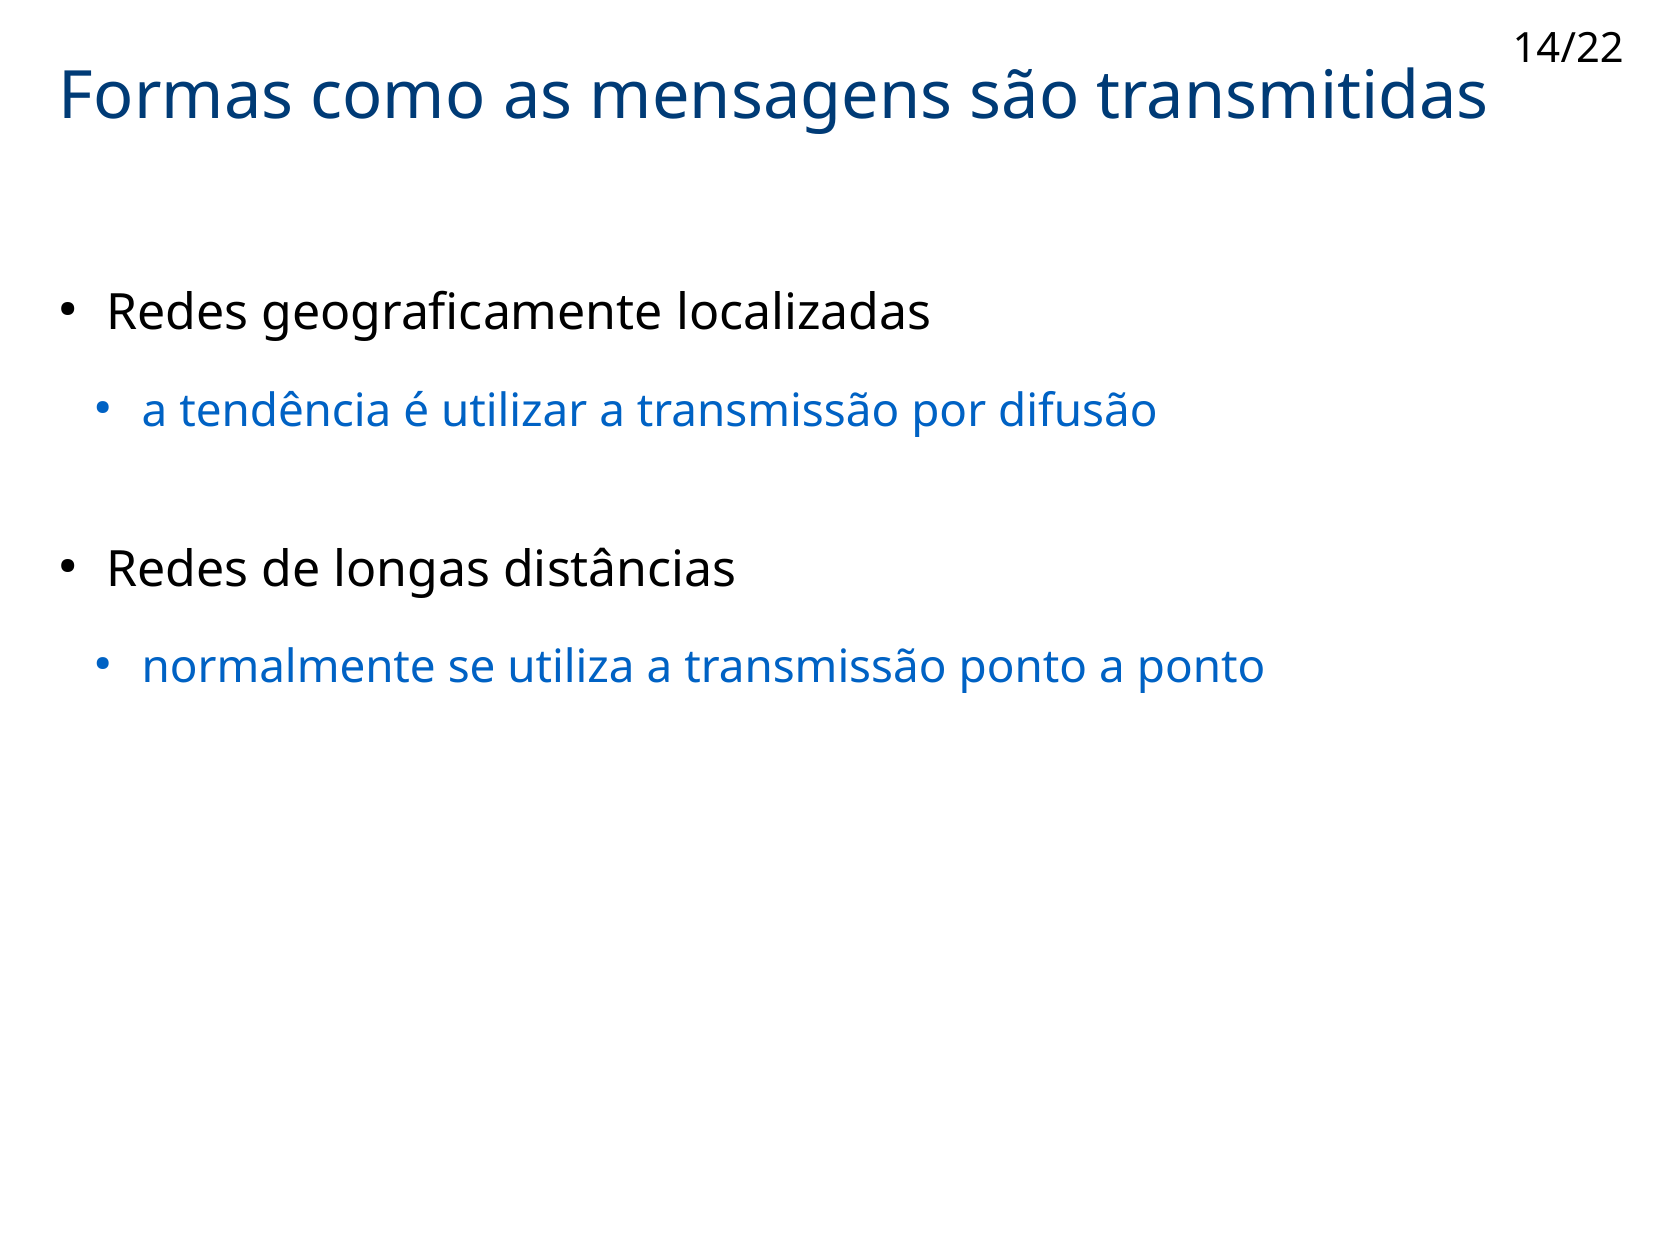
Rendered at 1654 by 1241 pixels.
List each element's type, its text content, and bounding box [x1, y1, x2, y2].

title Formas como as mensagens são transmitidas [59, 47, 1625, 166]
list Redes geograficamente localizadas a tendência é utilizar a transmissão por difusão Redes de longas distâncias normalmente se utiliza a transmissão ponto a ponto [59, 265, 1625, 1211]
